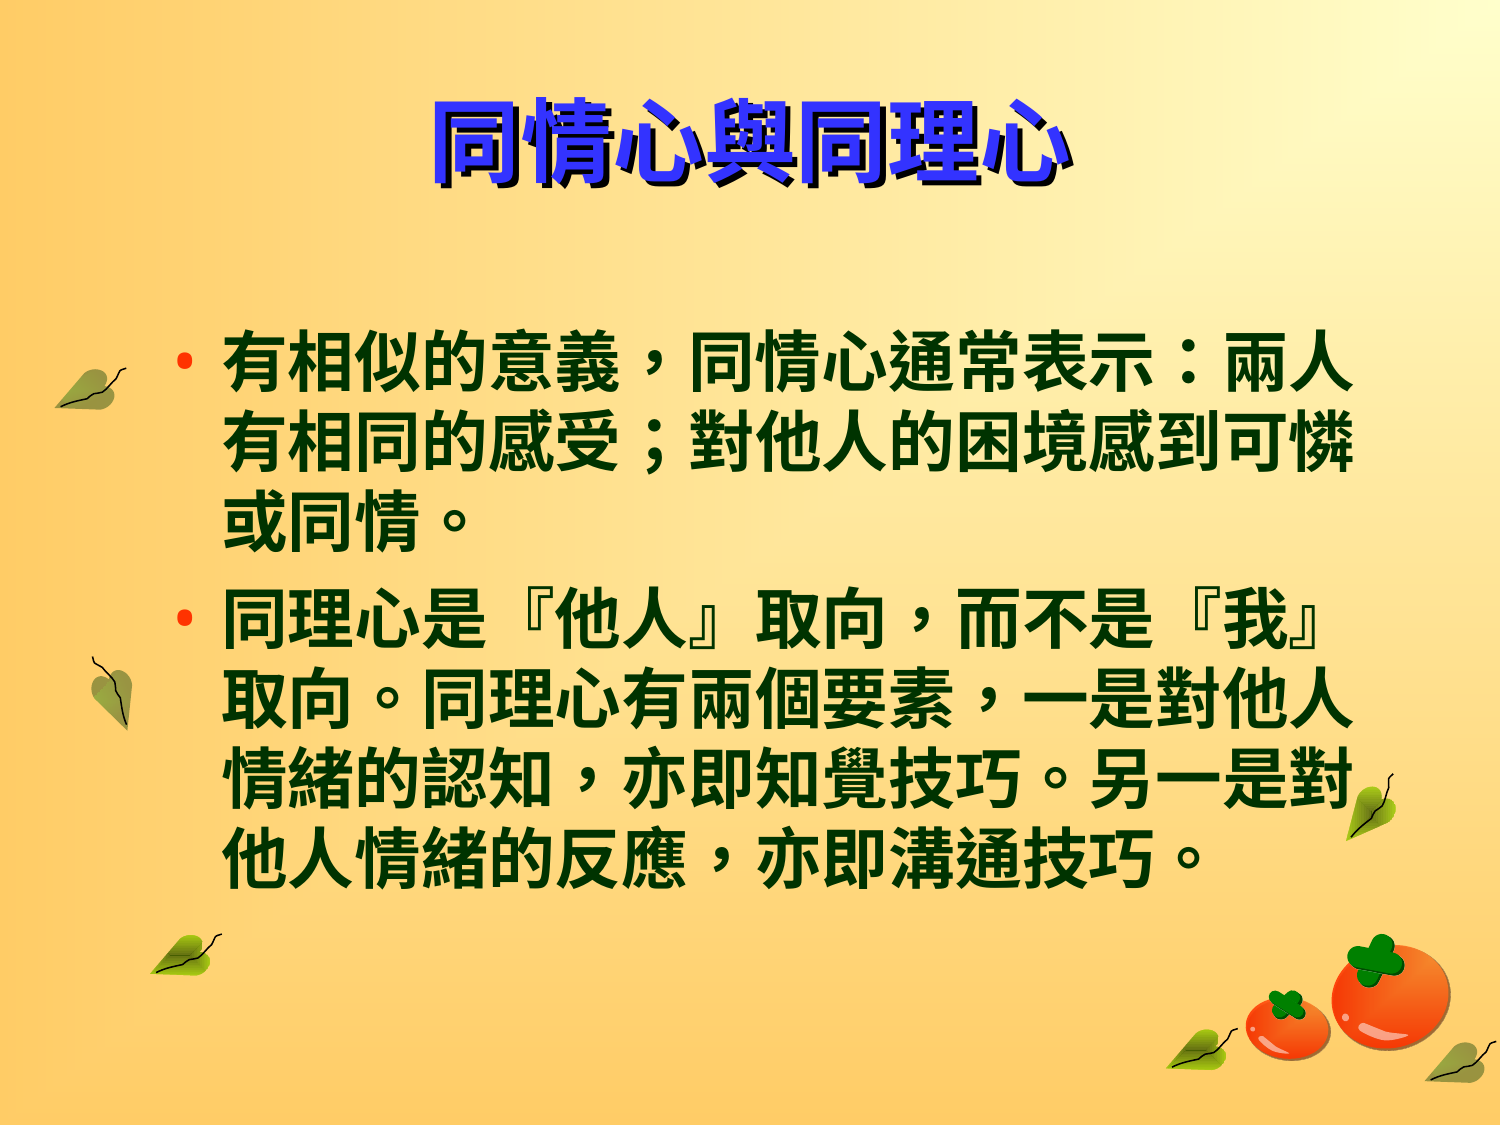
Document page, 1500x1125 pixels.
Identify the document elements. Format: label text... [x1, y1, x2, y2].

list 有相似的意義，同情心通常表示：兩人有相同的感受；對他人的困境感到可憐或同情。 同理心是『他人』取向，而不是『我』取向。同理心有兩個要素，一是對他人情緒的認知，亦即知覺技巧。另一是對他人情緒的反應，亦即溝通技巧。 [150, 312, 1426, 951]
picture [0, 0, 1500, 1125]
title 同情心與同理心 [75, 45, 1426, 233]
